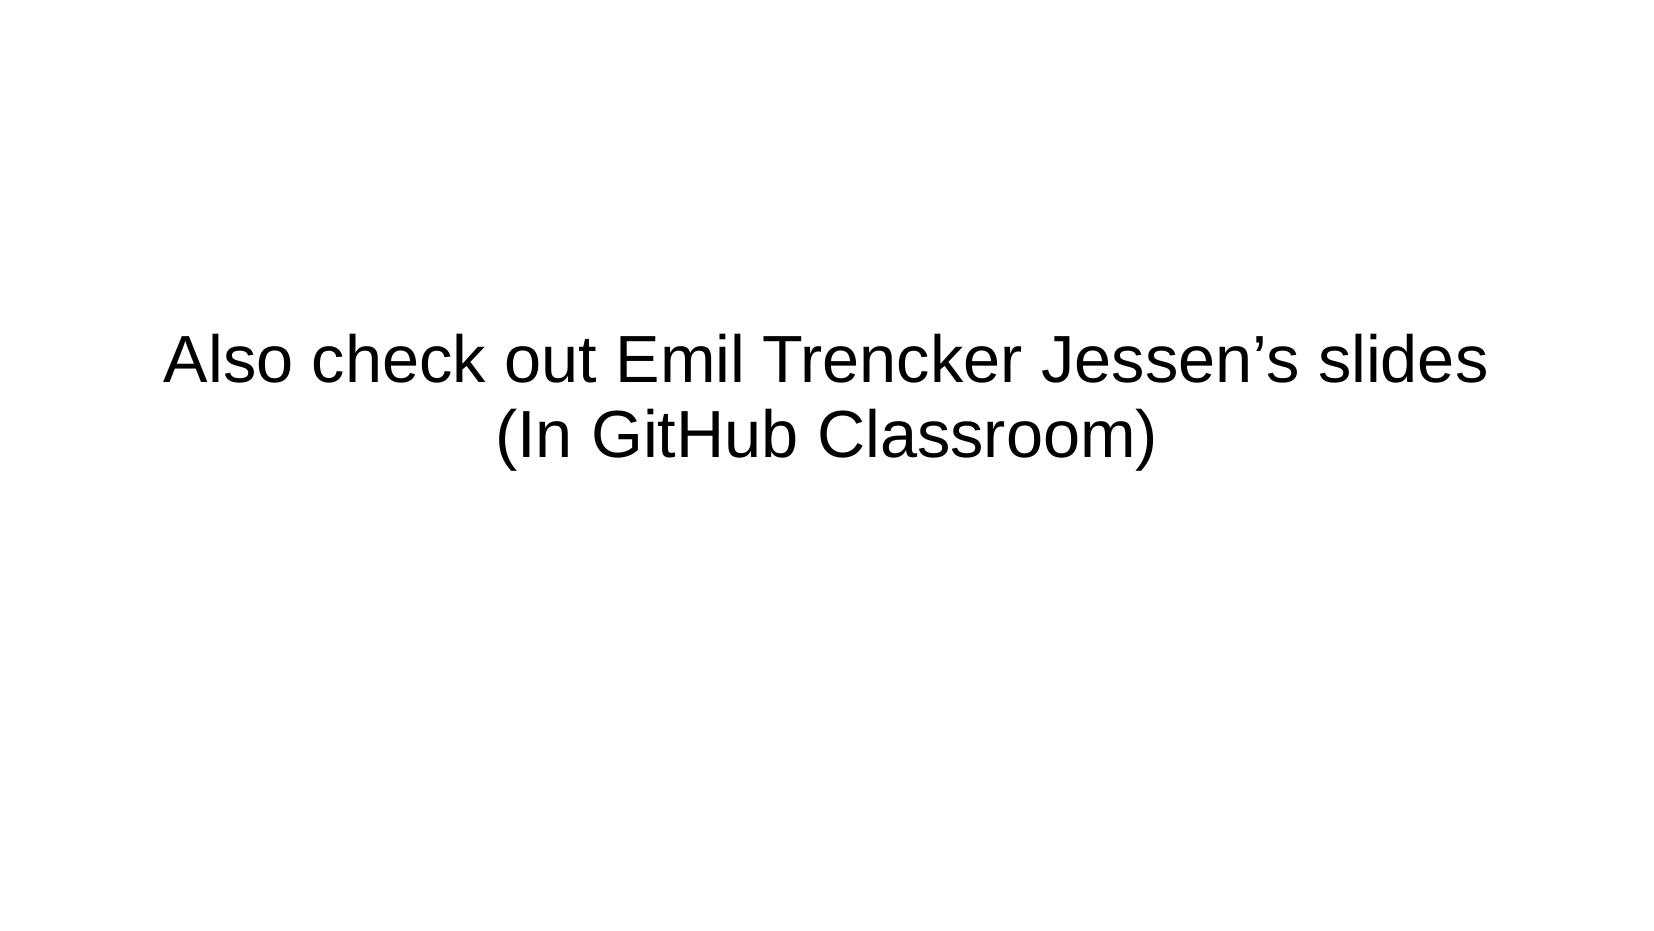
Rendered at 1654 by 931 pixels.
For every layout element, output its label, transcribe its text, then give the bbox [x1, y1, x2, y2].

text_box Also check out Emil Trencker Jessen’s slides (In GitHub Classroom) [82, 37, 1571, 757]
